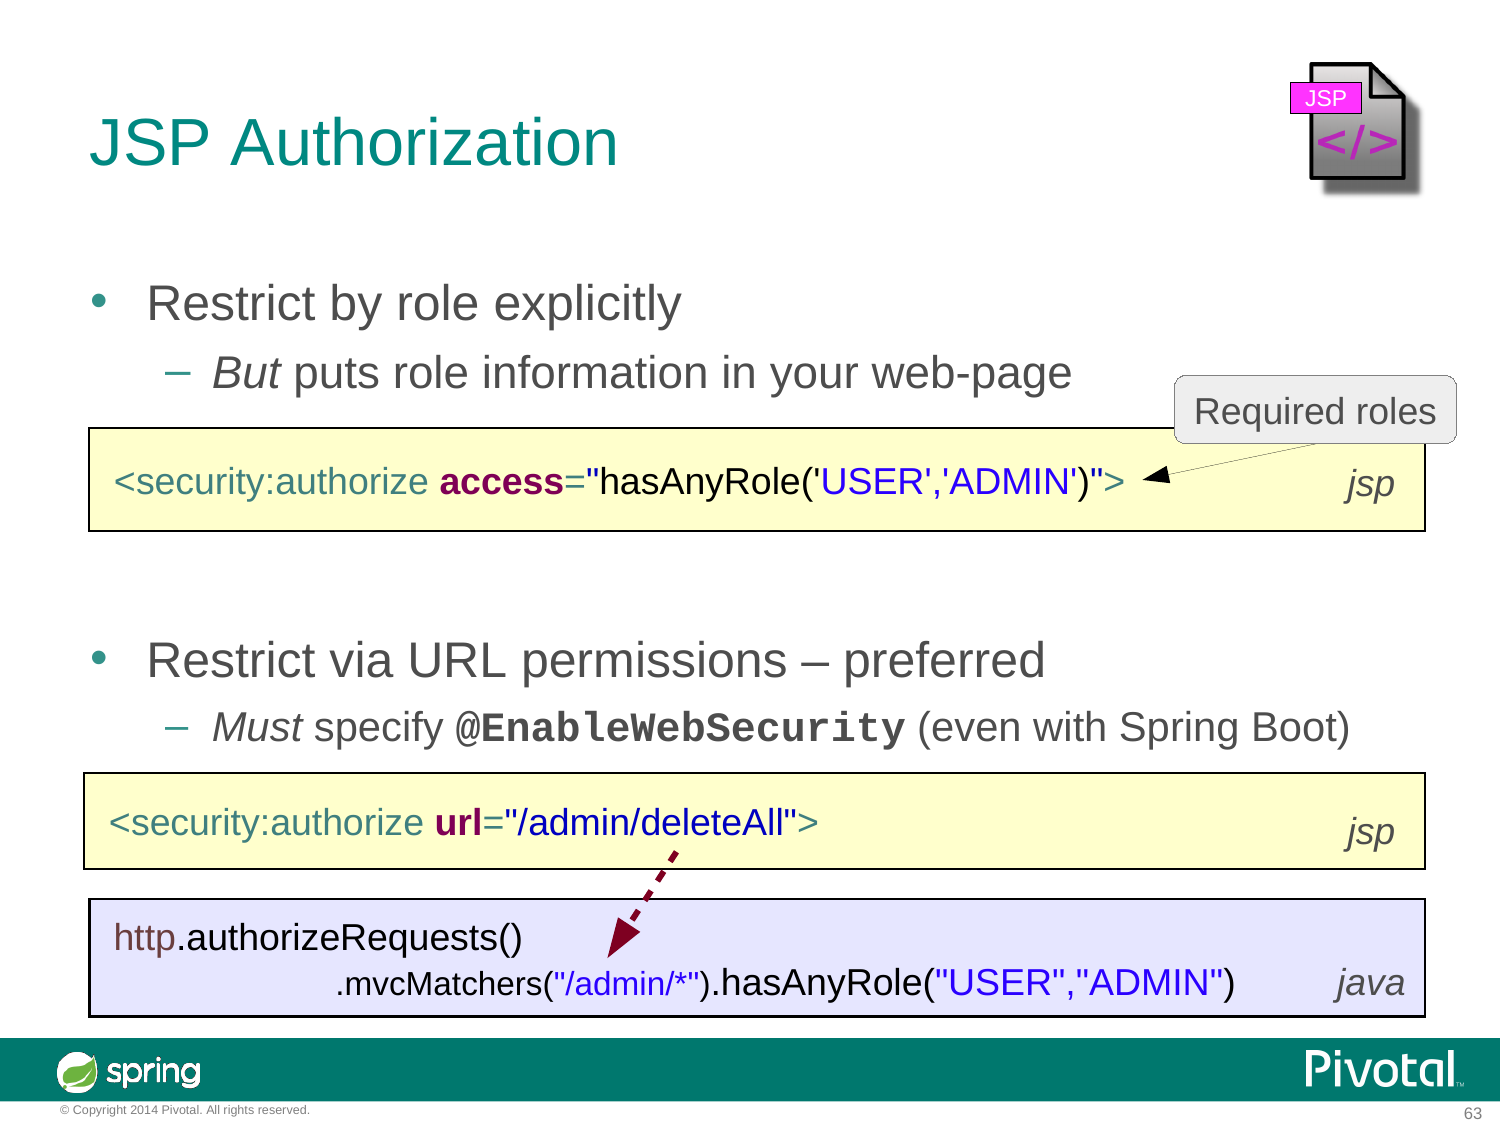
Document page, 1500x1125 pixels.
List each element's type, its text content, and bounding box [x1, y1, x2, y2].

text_box java [1320, 950, 1422, 1011]
list Restrict by role explicitly But puts role information in your web-page Restrict via URL permissions – preferred Must specify @EnableWebSecurity (even with Spring Boot) [75, 262, 1426, 975]
text_box <security:authorize access="hasAnyRole('USER','ADMIN')"> [88, 428, 1426, 531]
picture [1290, 62, 1426, 200]
title JSP Authorization [75, 45, 1426, 233]
picture [32, 1041, 210, 1103]
text_box http.authorizeRequests() .mvcMatchers("/admin/*").hasAnyRole("USER","ADMIN") [89, 899, 1426, 1017]
text_box <security:authorize url="/admin/deleteAll"> [83, 772, 1426, 869]
text_box JSP [1290, 82, 1362, 114]
text_box jsp [1320, 799, 1422, 860]
text_box Required roles [1174, 375, 1457, 444]
text_box jsp [1320, 451, 1422, 512]
picture [1306, 1050, 1464, 1087]
